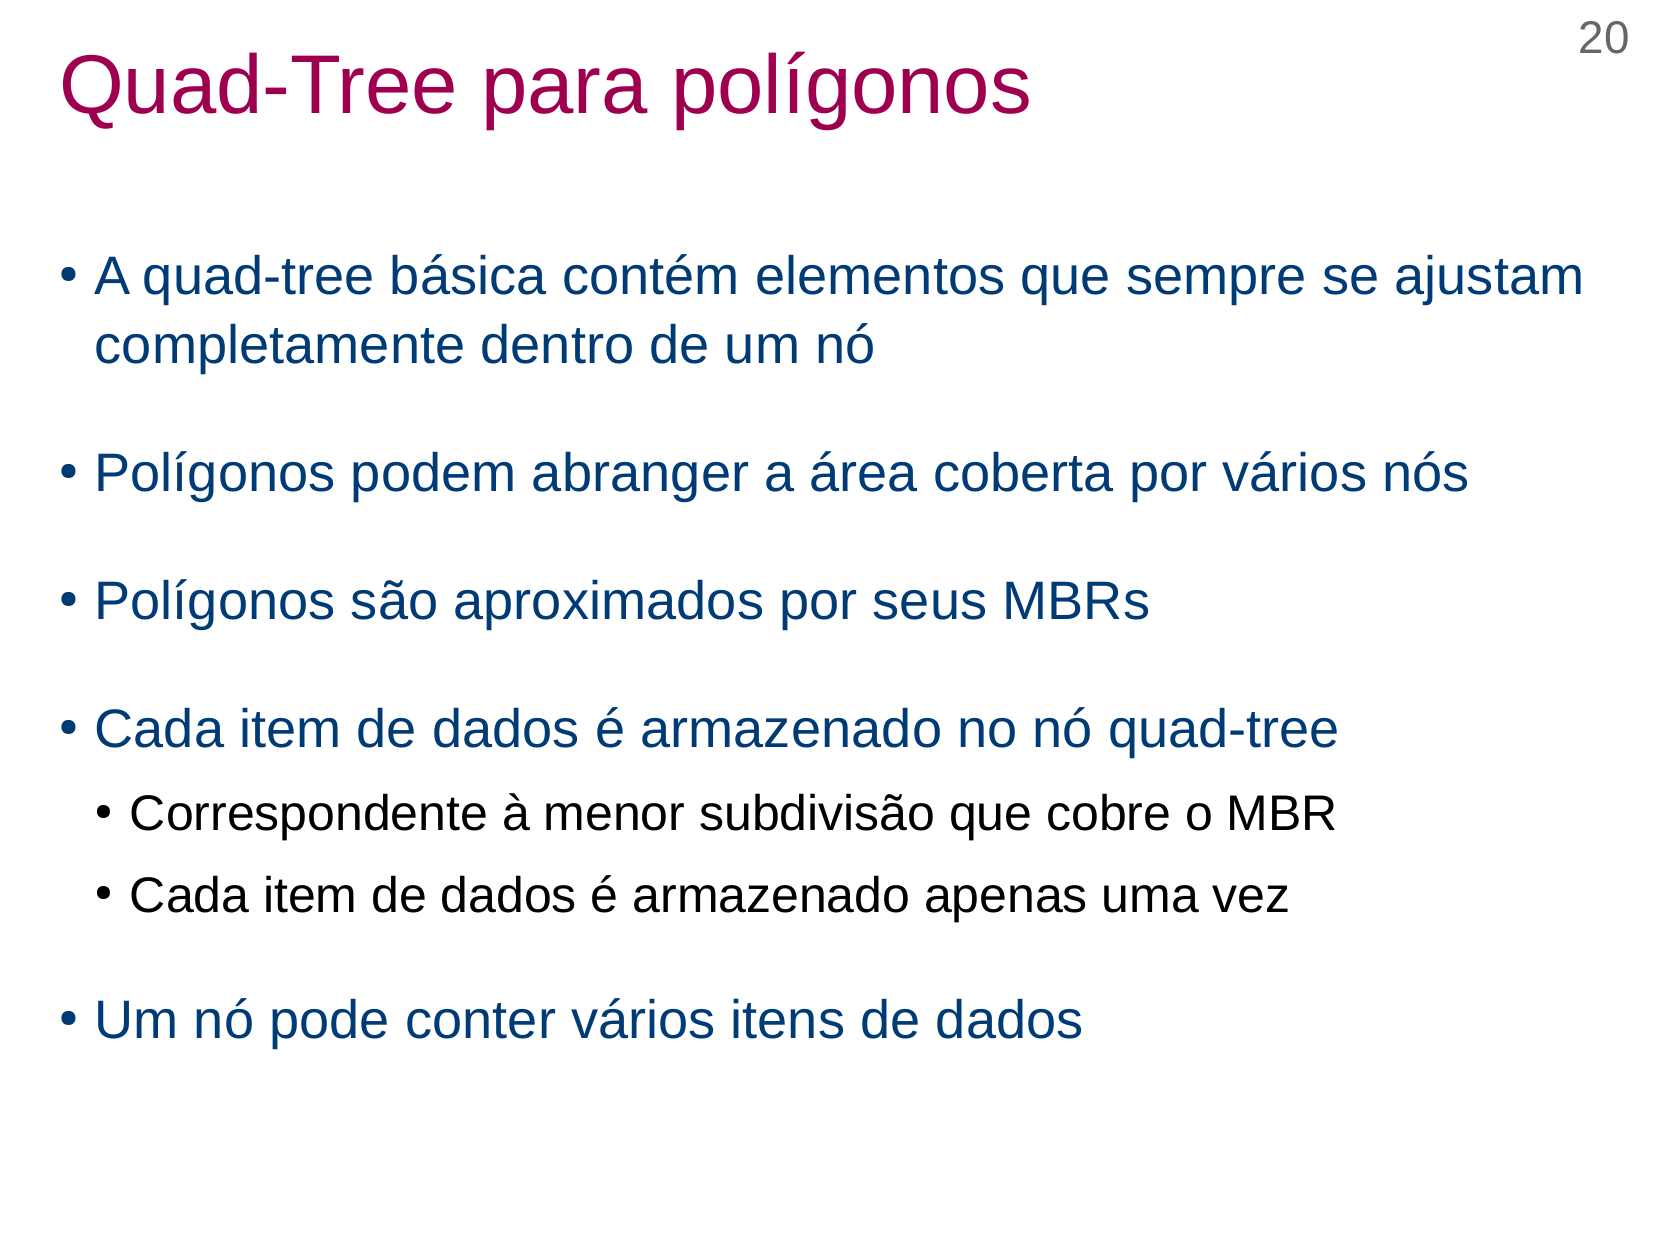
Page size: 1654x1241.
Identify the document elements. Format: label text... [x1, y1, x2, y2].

list A quad-tree básica contém elementos que sempre se ajustam completamente dentro de um nó Polígonos podem abranger a área coberta por vários nós Polígonos são aproximados por seus MBRs Cada item de dados é armazenado no nó quad-tree Correspondente à menor subdivisão que cobre o MBR Cada item de dados é armazenado apenas uma vez Um nó pode conter vários itens de dados [59, 236, 1595, 1211]
title Quad-Tree para polígonos [59, 29, 1595, 148]
